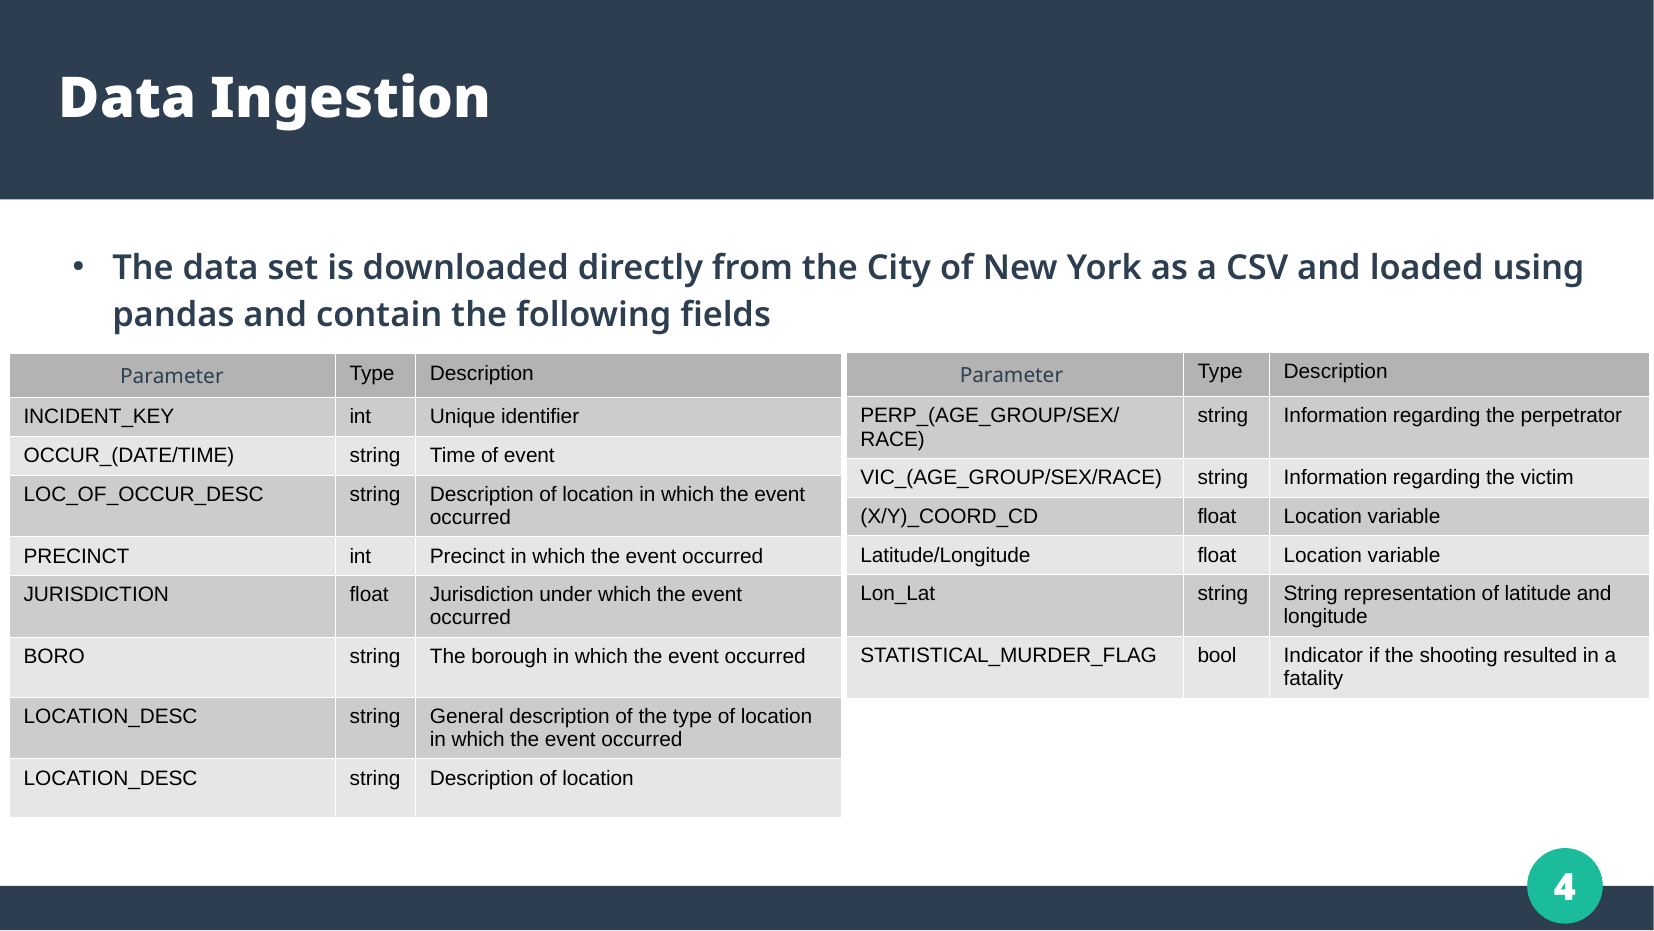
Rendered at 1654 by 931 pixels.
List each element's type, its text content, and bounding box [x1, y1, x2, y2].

table_cell String representation of latitude and longitude [1270, 575, 1649, 636]
table_cell float [336, 576, 415, 637]
table_cell Jurisdiction under which the event occurred [416, 576, 841, 637]
table_header Description [416, 354, 841, 397]
table_header Description [1270, 353, 1649, 396]
table_cell string [336, 476, 415, 536]
table_cell LOCATION_DESC [10, 759, 335, 817]
table_header Type [1184, 353, 1269, 396]
table_header Parameter [10, 354, 335, 397]
table_cell OCCUR_(DATE/TIME) [10, 437, 335, 475]
table_cell LOCATION_DESC [10, 698, 335, 758]
table_cell Latitude/Longitude [847, 536, 1183, 574]
table_cell Description of location in which the event occurred [416, 476, 841, 536]
table_cell string [1184, 459, 1269, 497]
table_cell string [336, 698, 415, 758]
table_cell Unique identifier [416, 398, 841, 436]
table_header Parameter [847, 353, 1183, 396]
table_cell int [336, 398, 415, 436]
table_cell LOC_OF_OCCUR_DESC [10, 476, 335, 536]
title Data Ingestion [59, 37, 1595, 155]
table_cell JURISDICTION [10, 576, 335, 637]
table_cell Time of event [416, 437, 841, 475]
table_cell Information regarding the victim [1270, 459, 1649, 497]
table_cell string [336, 437, 415, 475]
table_cell General description of the type of location in which the event occurred [416, 698, 841, 758]
table_cell Description of location [416, 759, 841, 817]
table_cell The borough in which the event occurred [416, 638, 841, 697]
table_cell int [336, 537, 415, 575]
table_cell VIC_(AGE_GROUP/SEX/RACE) [847, 459, 1183, 497]
table_cell PRECINCT [10, 537, 335, 575]
table_cell string [336, 759, 415, 817]
table_cell float [1184, 498, 1269, 535]
table_cell Precinct in which the event occurred [416, 537, 841, 575]
table_cell (X/Y)_COORD_CD [847, 498, 1183, 535]
table_cell string [1184, 397, 1269, 458]
table_cell Location variable [1270, 536, 1649, 574]
table_cell Indicator if the shooting resulted in a fatality [1270, 637, 1649, 698]
table_cell Location variable [1270, 498, 1649, 535]
table_cell STATISTICAL_MURDER_FLAG [847, 637, 1183, 698]
table_cell bool [1184, 637, 1269, 698]
table_cell Lon_Lat [847, 575, 1183, 636]
list The data set is downloaded directly from the City of New York as a CSV and loaded using pandas and contain the following fields [59, 243, 1595, 338]
table_cell PERP_(AGE_GROUP/SEX/RACE) [847, 397, 1183, 458]
table_cell INCIDENT_KEY [10, 398, 335, 436]
table_cell string [1184, 575, 1269, 636]
table_cell float [1184, 536, 1269, 574]
table_cell BORO [10, 638, 335, 697]
table_cell Information regarding the perpetrator [1270, 397, 1649, 458]
table_cell string [336, 638, 415, 697]
table_header Type [336, 354, 415, 397]
